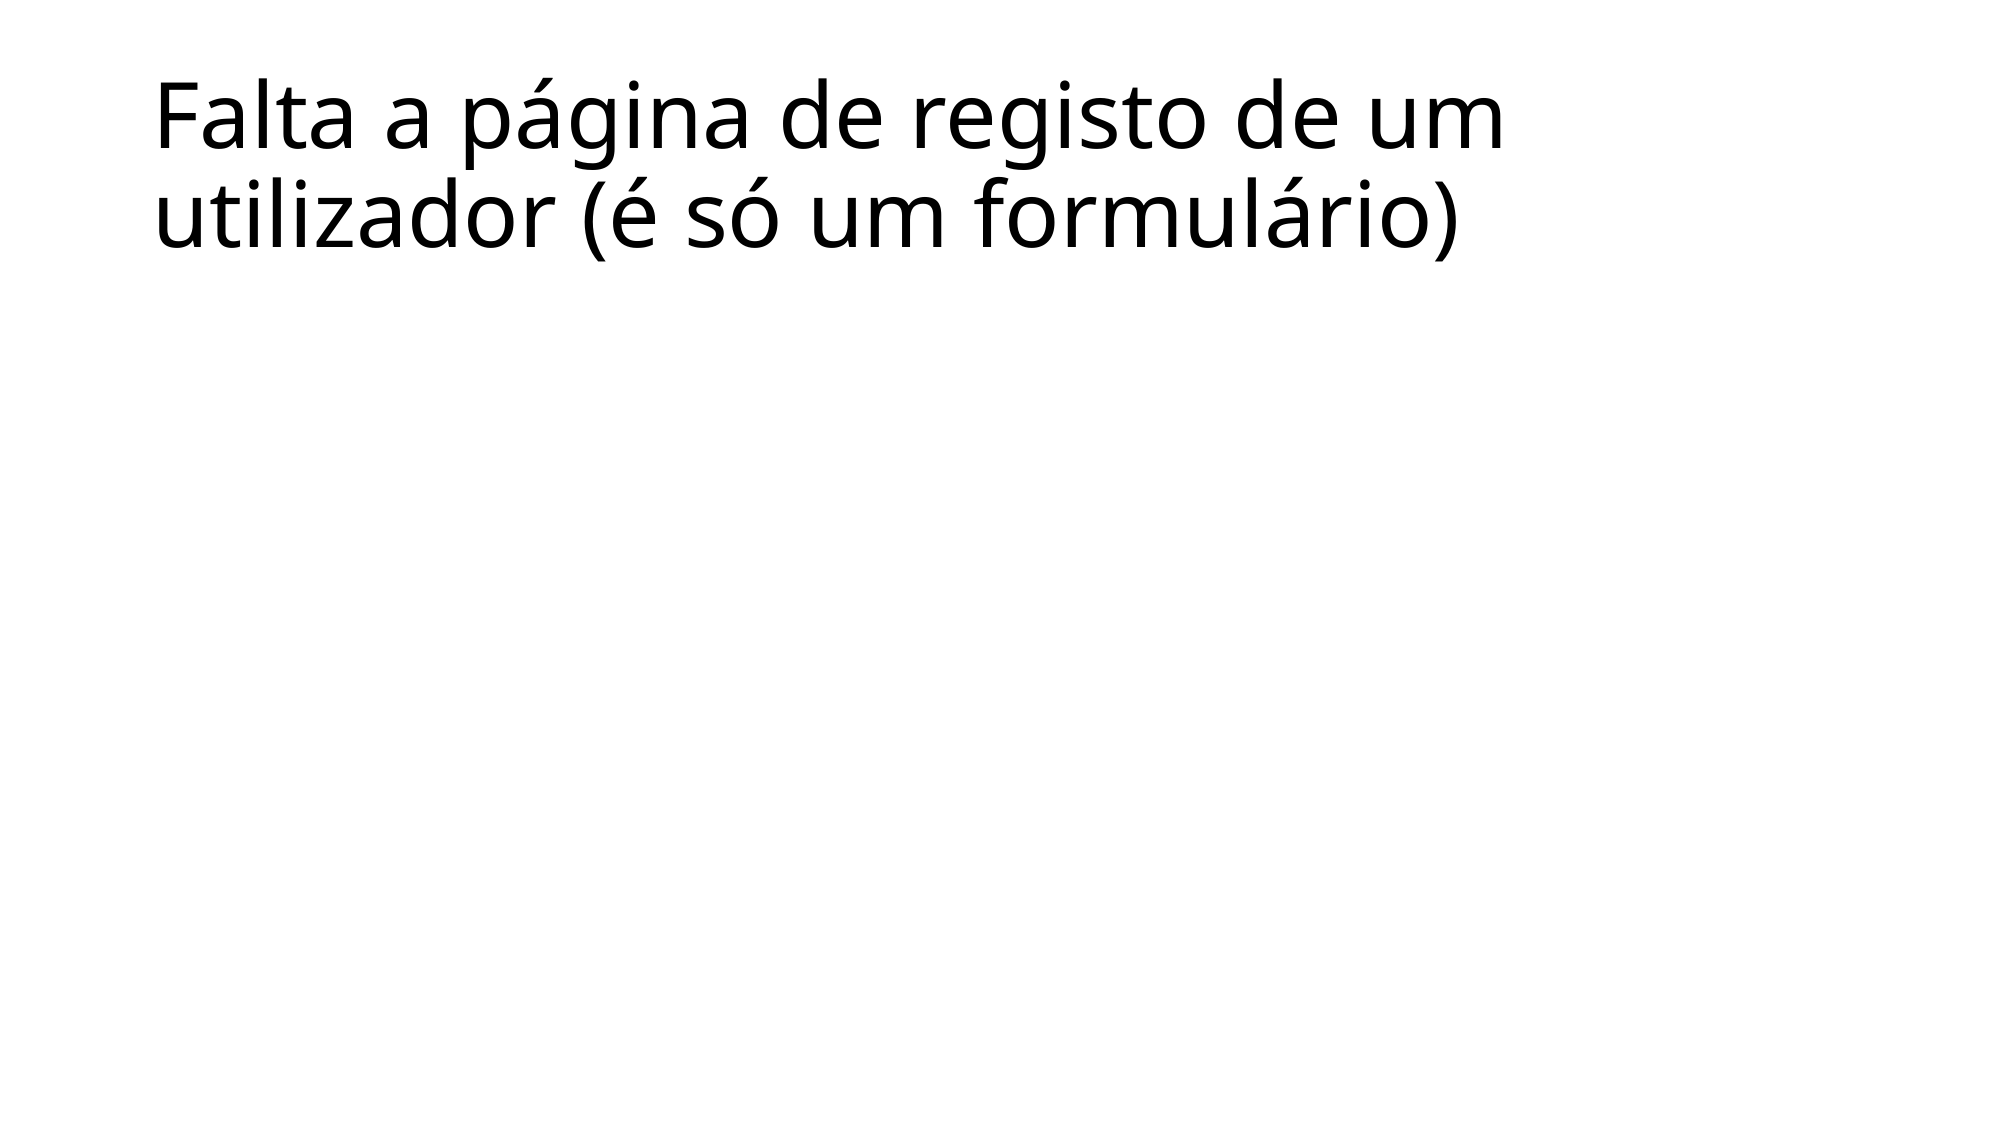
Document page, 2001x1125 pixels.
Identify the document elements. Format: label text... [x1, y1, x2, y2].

title Falta a página de registo de um utilizador (é só um formulário) [137, 59, 1863, 278]
